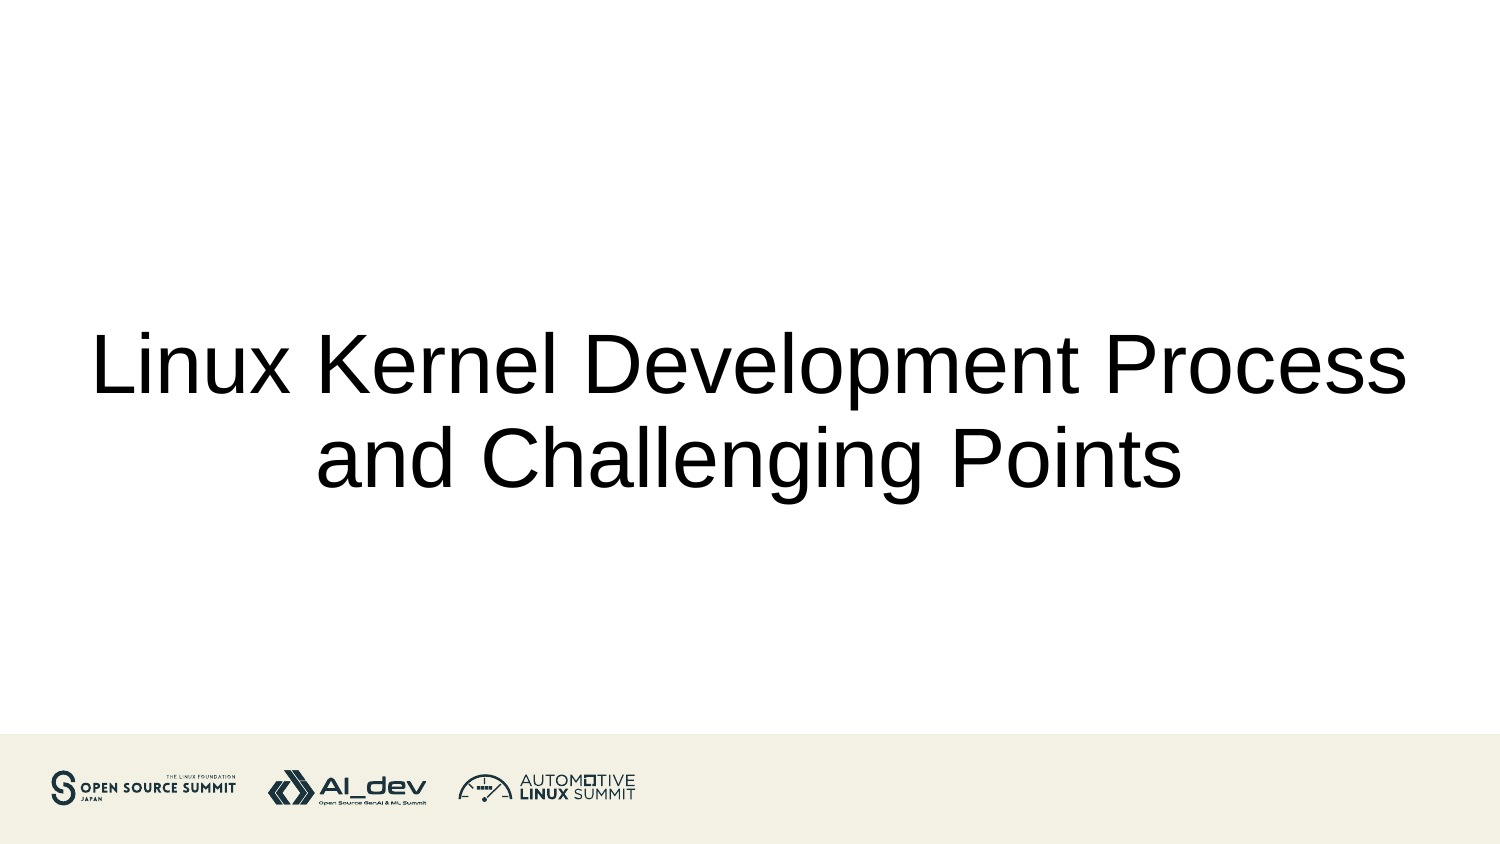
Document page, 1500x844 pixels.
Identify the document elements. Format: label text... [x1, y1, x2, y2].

title Linux Kernel Development Process and Challenging Points [51, 300, 1449, 523]
